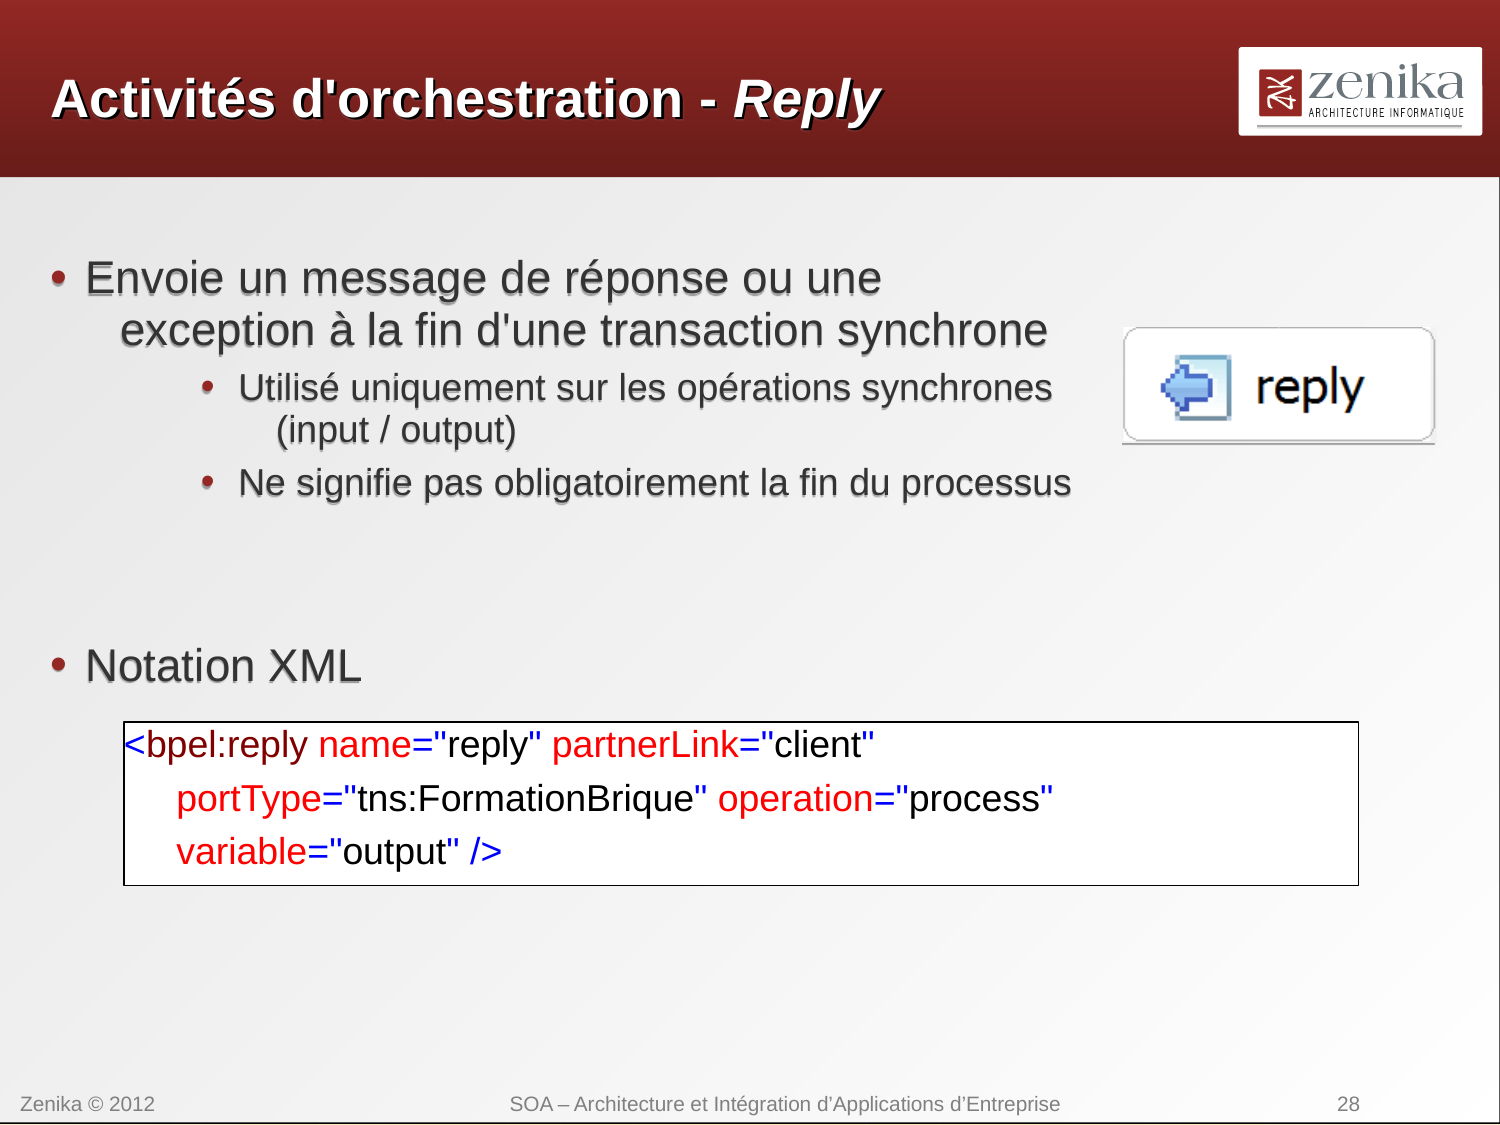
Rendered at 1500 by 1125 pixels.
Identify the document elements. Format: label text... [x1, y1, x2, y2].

text_box <bpel:reply name="reply" partnerLink="client" portType="tns:FormationBrique" operation="process" variable="output" /> [123, 721, 1359, 886]
title Activités d'orchestration - Reply [50, 22, 1206, 172]
subtitle Envoie un message de réponse ou une exception à la fin d'une transaction synchrone Utilisé uniquement sur les opérations synchrones (input / output) Ne signifie pas obligatoirement la fin du processus Notation XML [50, 249, 1093, 1079]
picture [1122, 327, 1437, 443]
